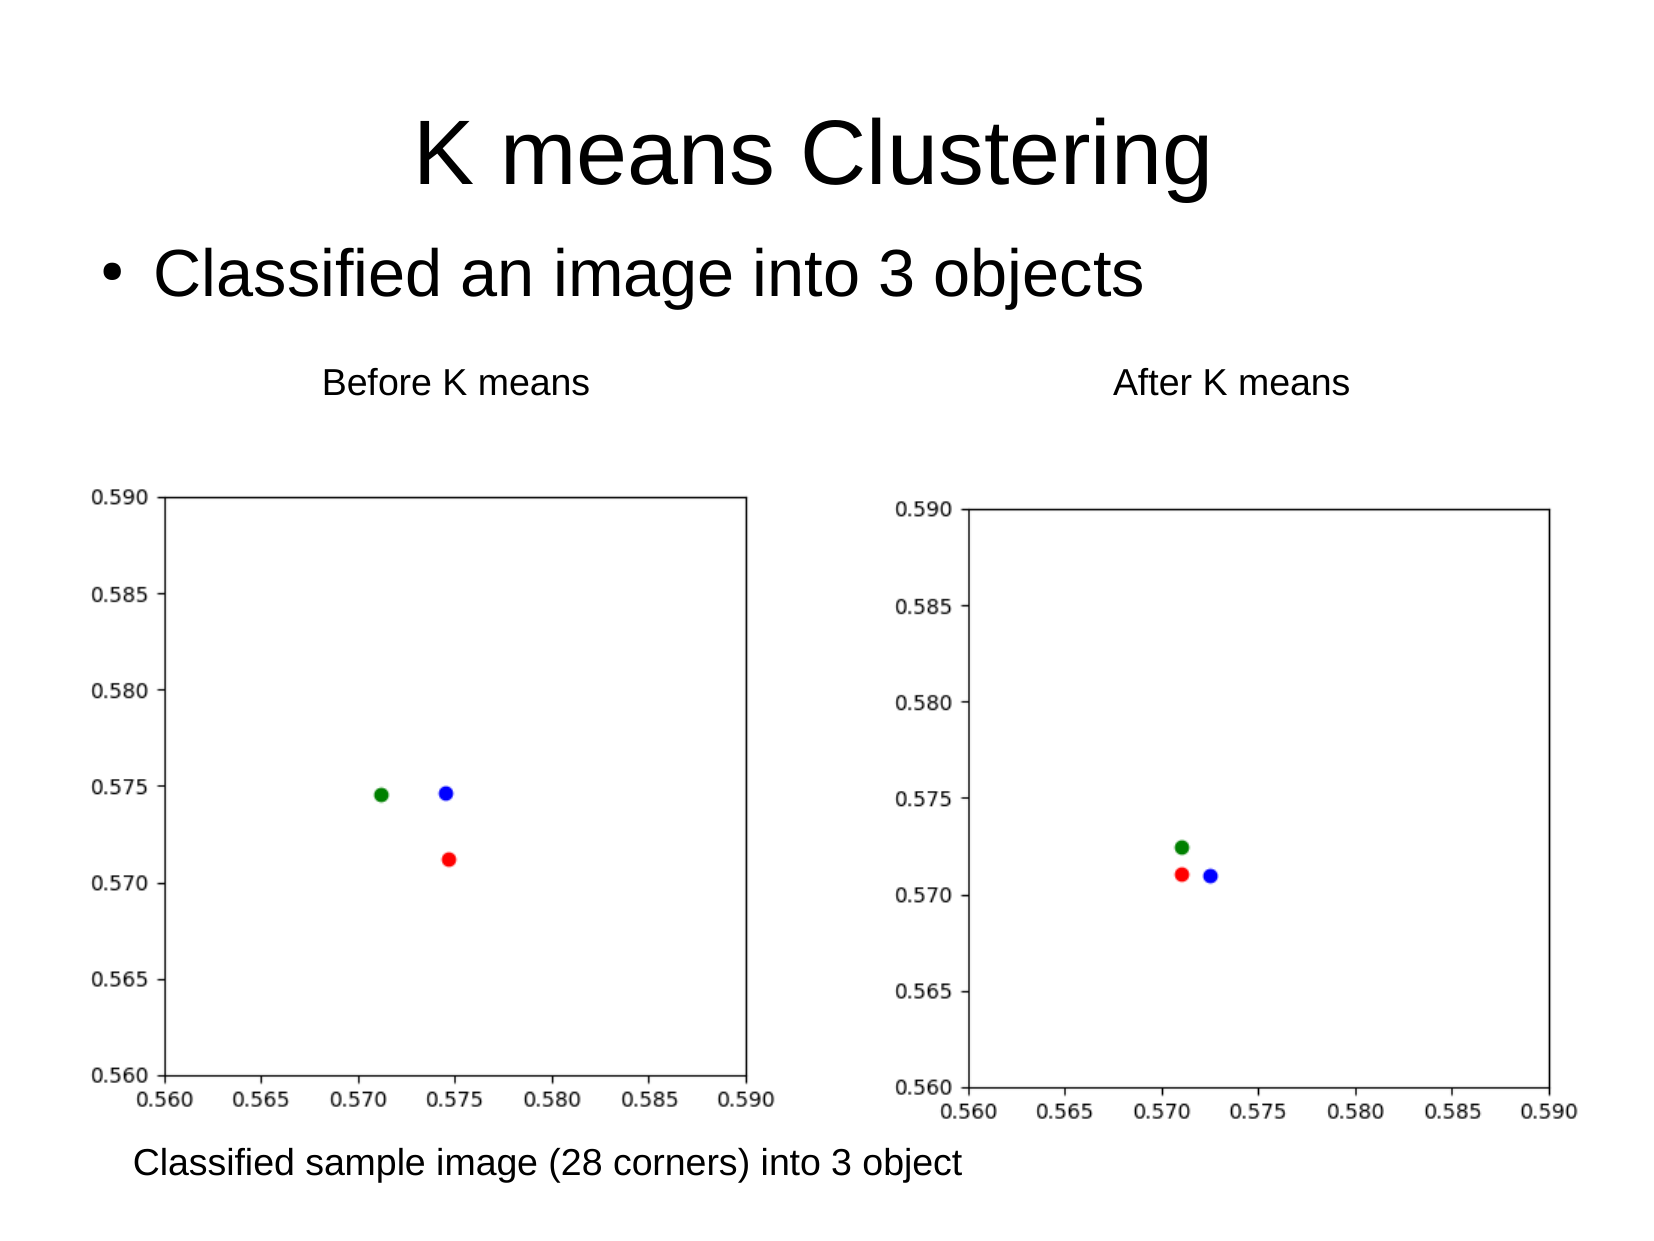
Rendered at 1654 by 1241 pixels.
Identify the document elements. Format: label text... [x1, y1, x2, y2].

text_box Before K means [307, 354, 662, 454]
picture [874, 419, 1624, 1170]
picture [70, 407, 821, 1158]
text_box After K means [1098, 354, 1394, 412]
list Classified an image into 3 objects [82, 236, 1571, 1010]
title K means Clustering [82, 49, 1571, 236]
text_box Classified sample image (28 corners) into 3 object [118, 1133, 1453, 1241]
